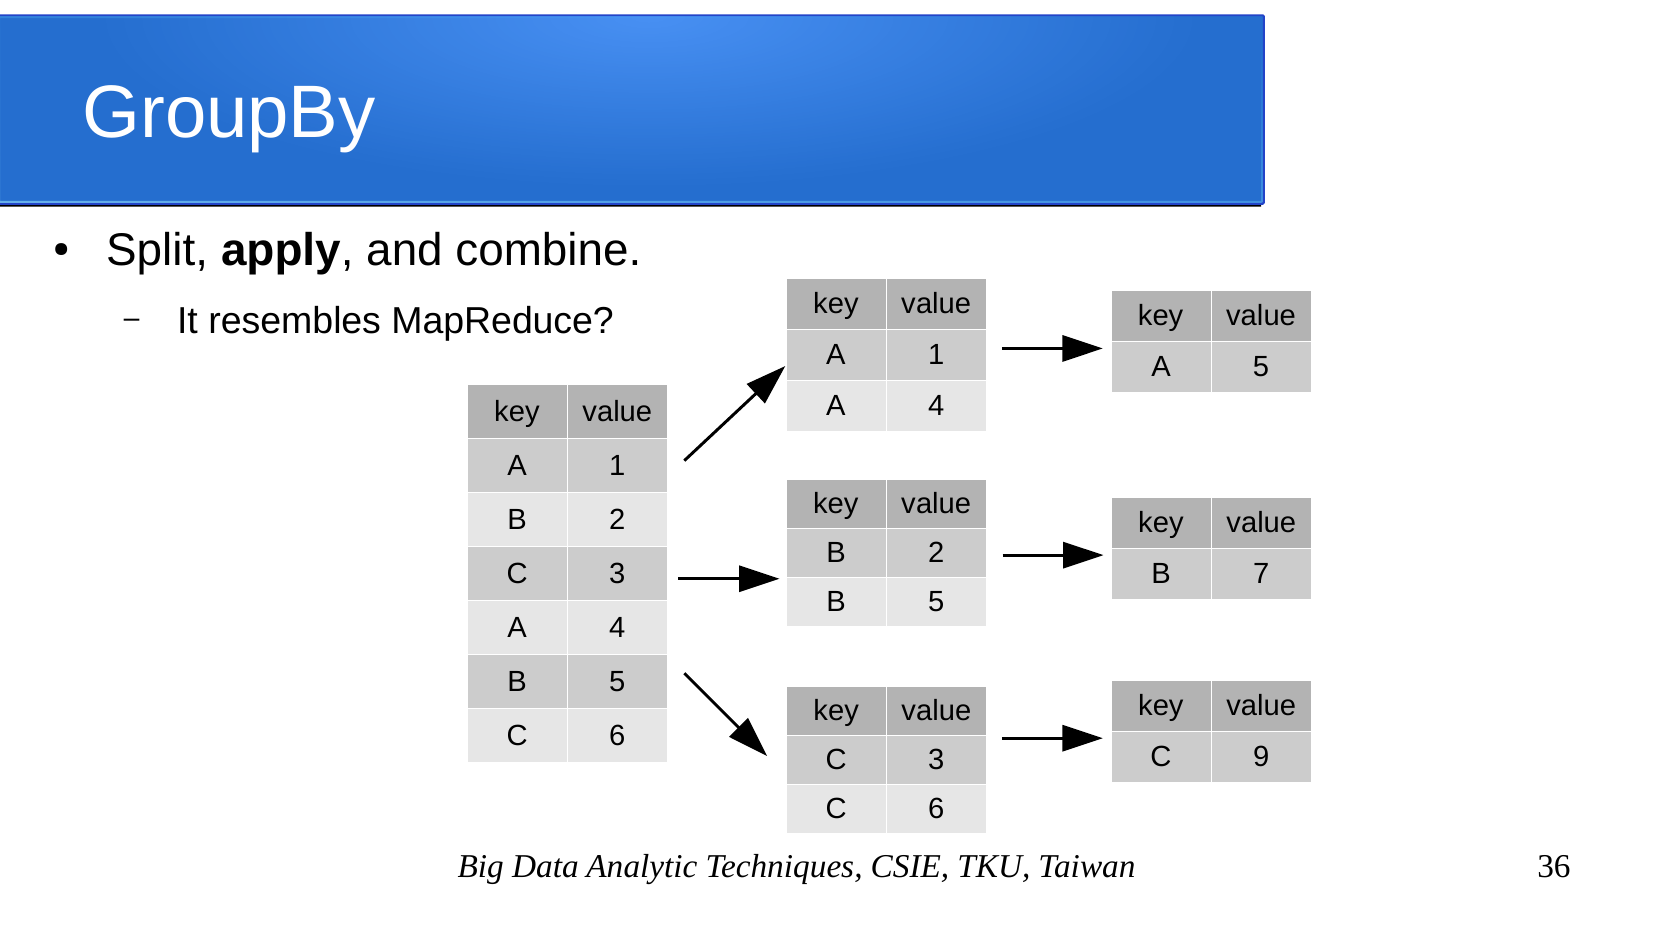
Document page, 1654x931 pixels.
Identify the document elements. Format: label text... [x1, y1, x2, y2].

table_cell 5 [568, 655, 667, 708]
table_cell C [1112, 732, 1211, 782]
table_cell 1 [887, 330, 986, 380]
table_cell C [787, 736, 886, 784]
table_header key [1112, 498, 1211, 548]
table_header value [887, 279, 986, 329]
table_header value [568, 385, 667, 438]
table_cell 6 [887, 785, 986, 833]
table_header value [887, 687, 986, 735]
list Split, apply, and combine. It resembles MapReduce? [35, 224, 674, 764]
table_cell A [787, 381, 886, 431]
table_header value [887, 480, 986, 528]
table_header key [787, 480, 886, 528]
title GroupBy [82, 35, 1235, 189]
table_cell B [468, 493, 567, 546]
table_header key [468, 385, 567, 438]
table_cell 6 [568, 709, 667, 762]
table_header value [1212, 498, 1311, 548]
table_cell A [468, 439, 567, 492]
table_cell 3 [887, 736, 986, 784]
table_header key [1112, 681, 1211, 731]
table_header value [1212, 681, 1311, 731]
table_cell 1 [568, 439, 667, 492]
table_cell 5 [887, 578, 986, 626]
table_cell 4 [887, 381, 986, 431]
table_cell B [787, 529, 886, 577]
table_cell 3 [568, 547, 667, 600]
table_header key [1112, 291, 1211, 341]
table_cell 2 [568, 493, 667, 546]
table_cell 7 [1212, 549, 1311, 599]
table_cell C [787, 785, 886, 833]
table_cell B [787, 578, 886, 626]
table_cell A [1112, 342, 1211, 392]
table_cell C [468, 709, 567, 762]
table_cell B [1112, 549, 1211, 599]
table_cell 5 [1212, 342, 1311, 392]
table_cell 2 [887, 529, 986, 577]
table_header key [787, 279, 886, 329]
table_header key [787, 687, 886, 735]
table_cell 9 [1212, 732, 1311, 782]
table_cell C [468, 547, 567, 600]
table_cell B [468, 655, 567, 708]
table_cell 4 [568, 601, 667, 654]
table_cell A [468, 601, 567, 654]
table_cell A [787, 330, 886, 380]
table_header value [1212, 291, 1311, 341]
